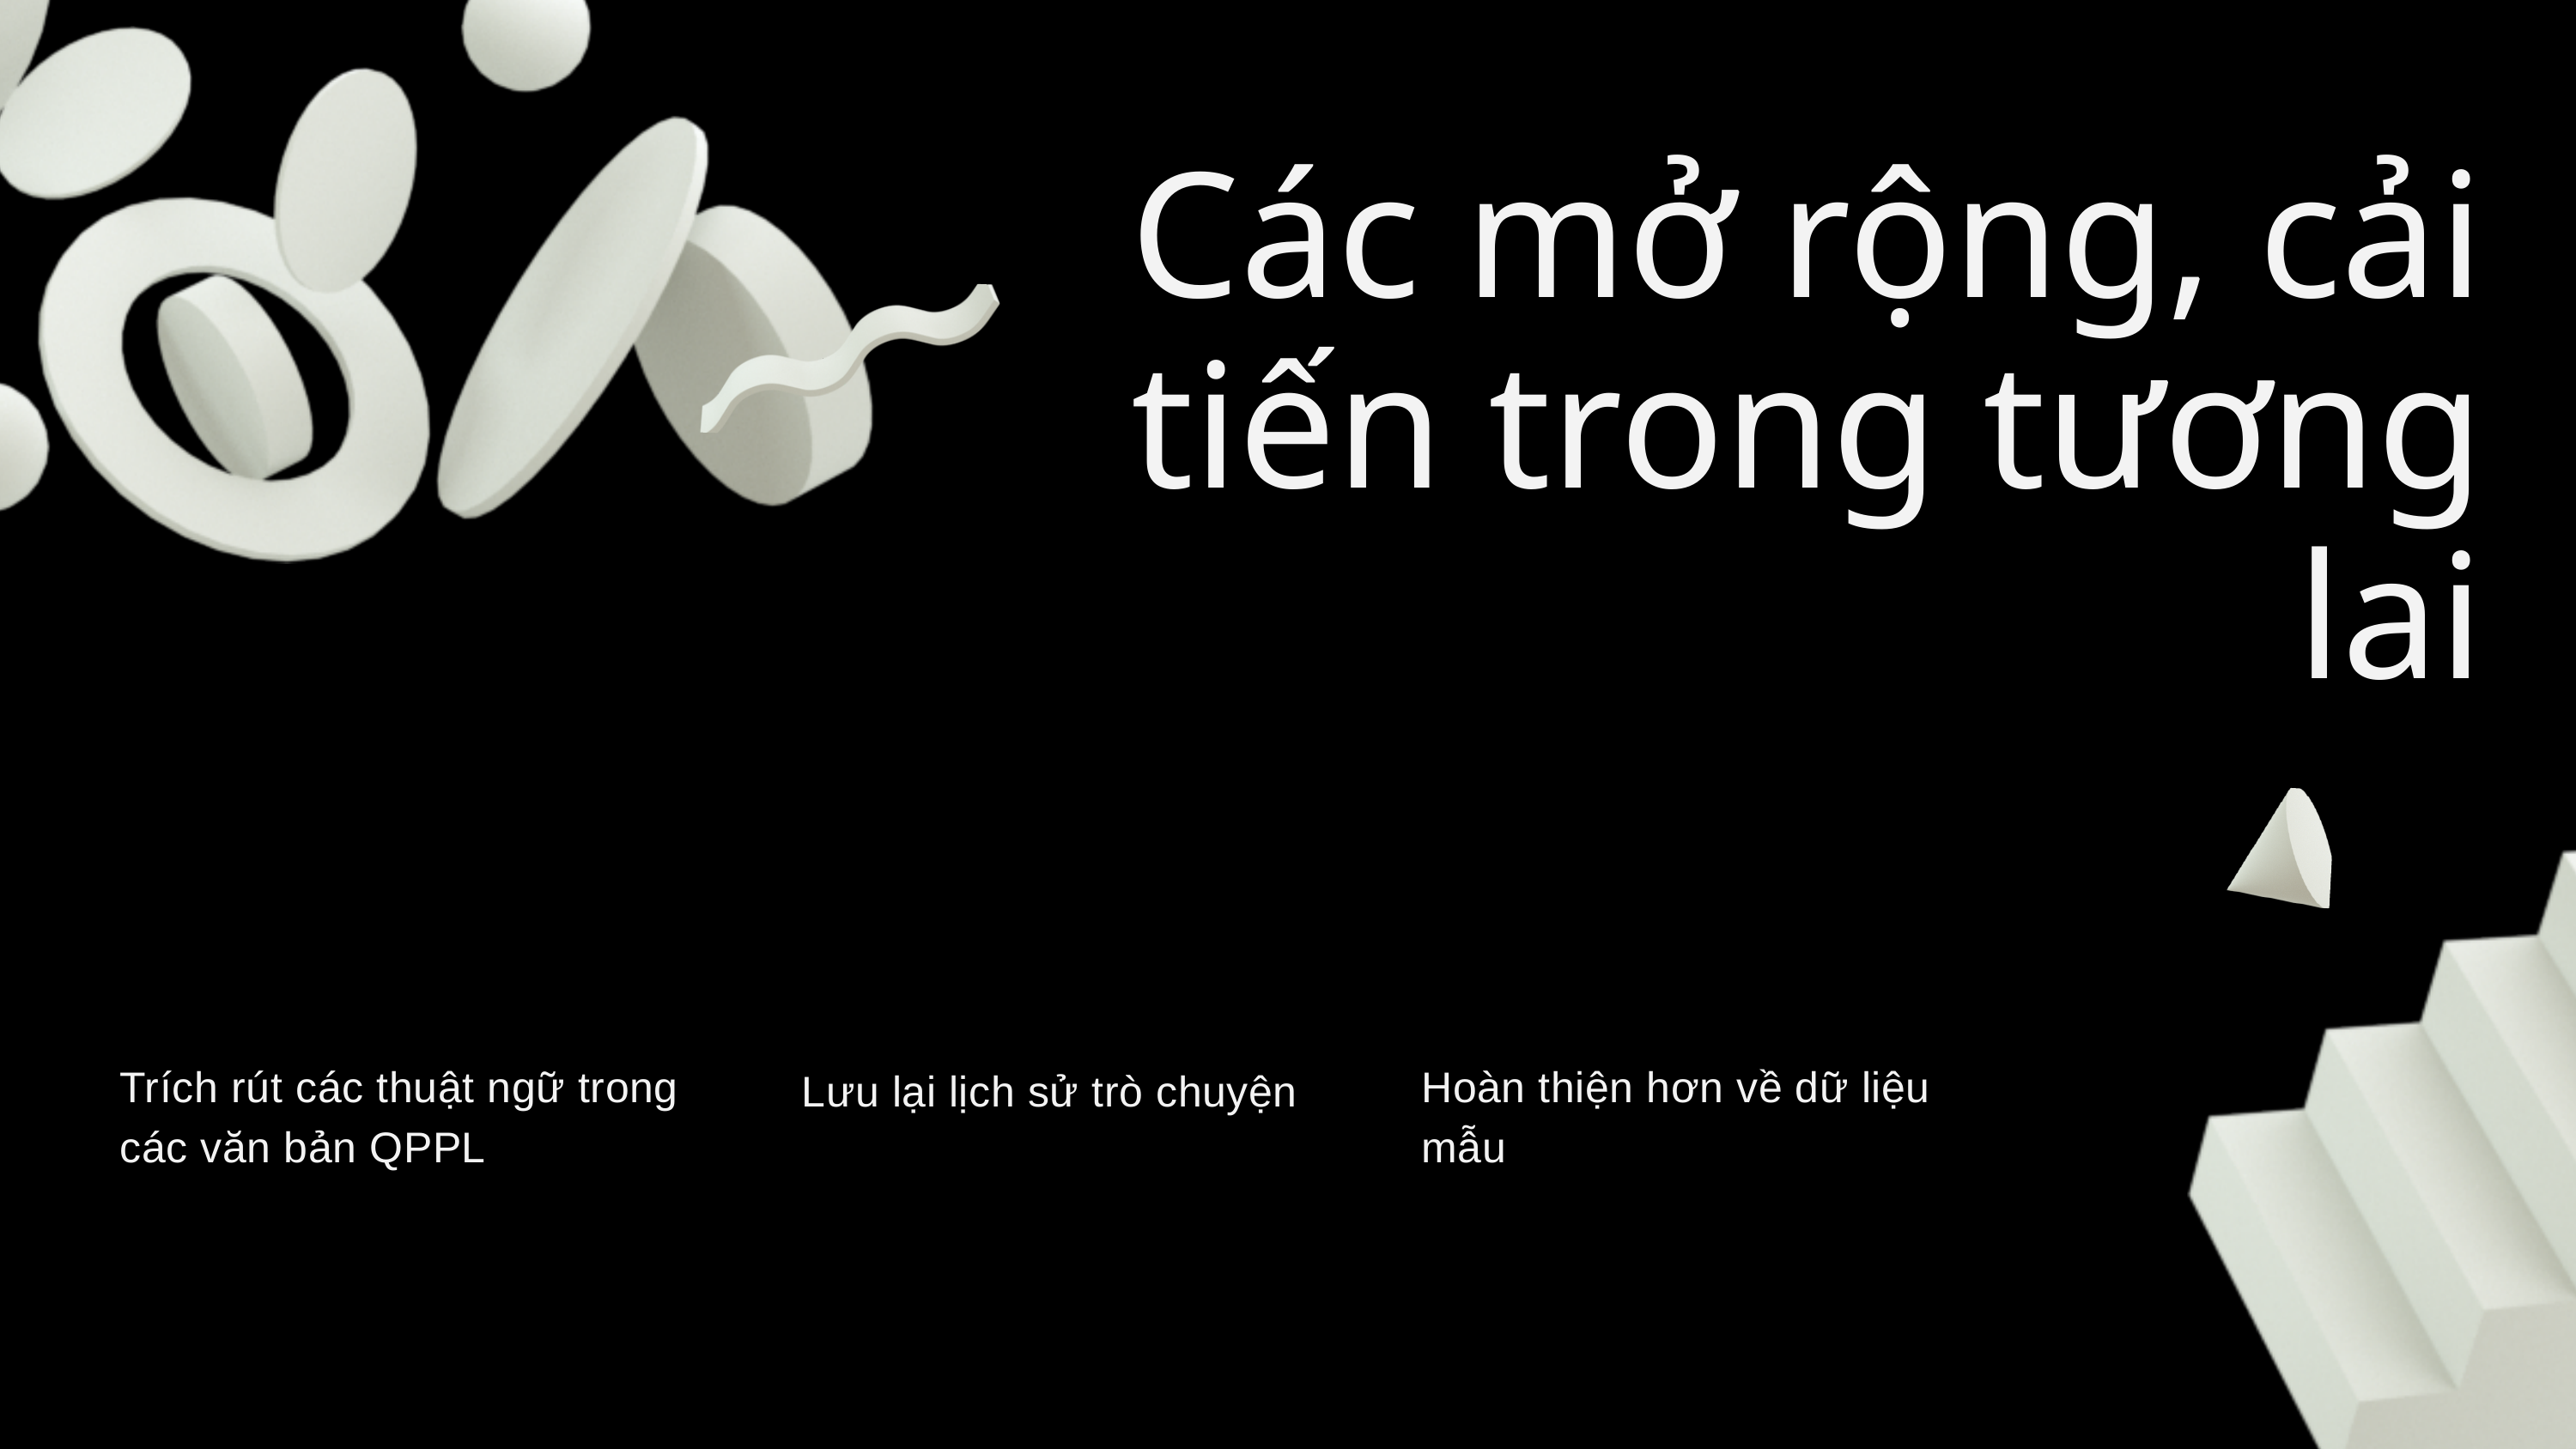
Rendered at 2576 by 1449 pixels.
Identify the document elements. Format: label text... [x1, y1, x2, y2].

text_box Trích rút các thuật ngữ trong các văn bản QPPL [119, 1051, 700, 1172]
text_box Hoàn thiện hơn về dữ liệu mẫu [1421, 1051, 2002, 1172]
text_box Các mở rộng, cải tiến trong tương lai [902, 141, 2484, 714]
text_box [0, 0, 1001, 564]
text_box Lưu lại lịch sử trò chuyện [801, 1055, 1320, 1116]
text_box [2186, 785, 2576, 1449]
